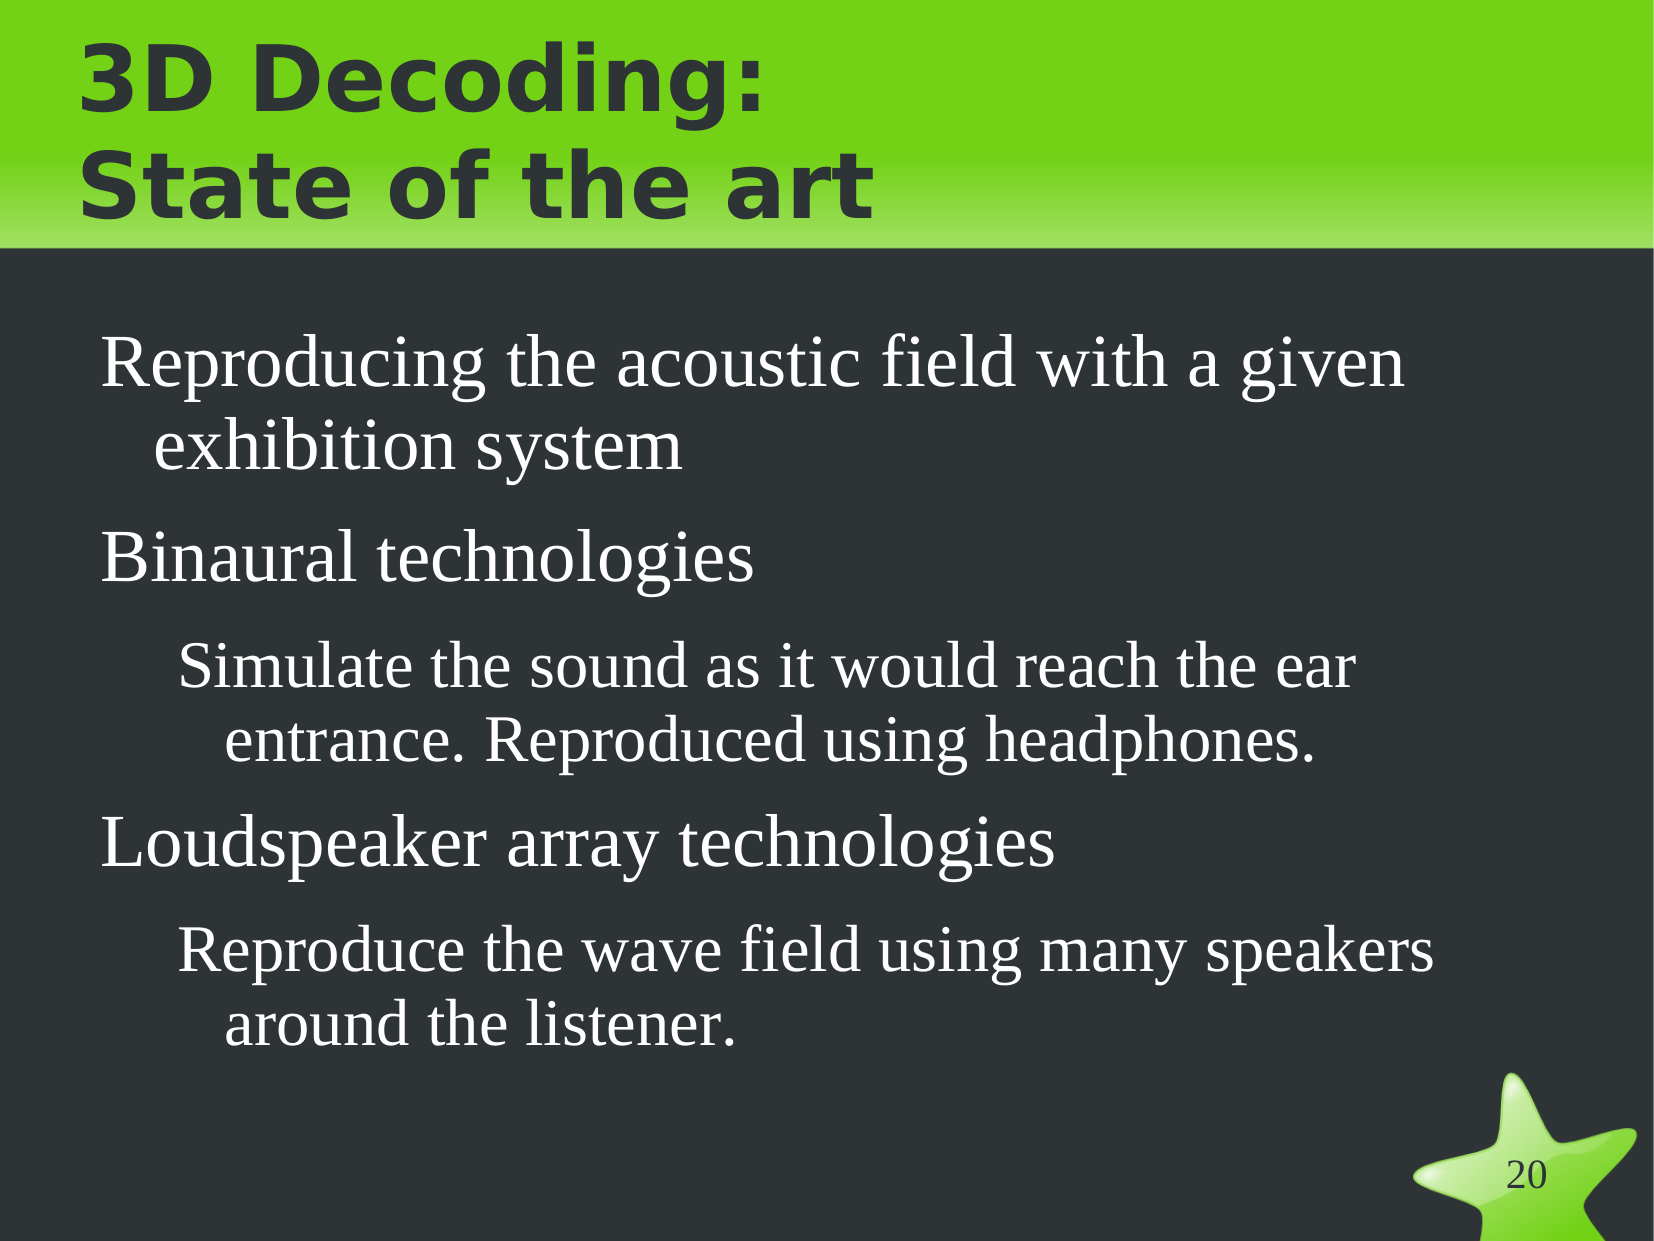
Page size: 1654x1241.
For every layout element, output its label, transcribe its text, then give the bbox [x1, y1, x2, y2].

title 3D Decoding: State of the art [76, 25, 1565, 240]
list Reproducing the acoustic field with a given exhibition system Binaural technologies Simulate the sound as it would reach the ear entrance. Reproduced using headphones. Loudspeaker array technologies Reproduce the wave field using many speakers around the listener. [82, 319, 1571, 1124]
picture [0, 0, 1654, 1241]
